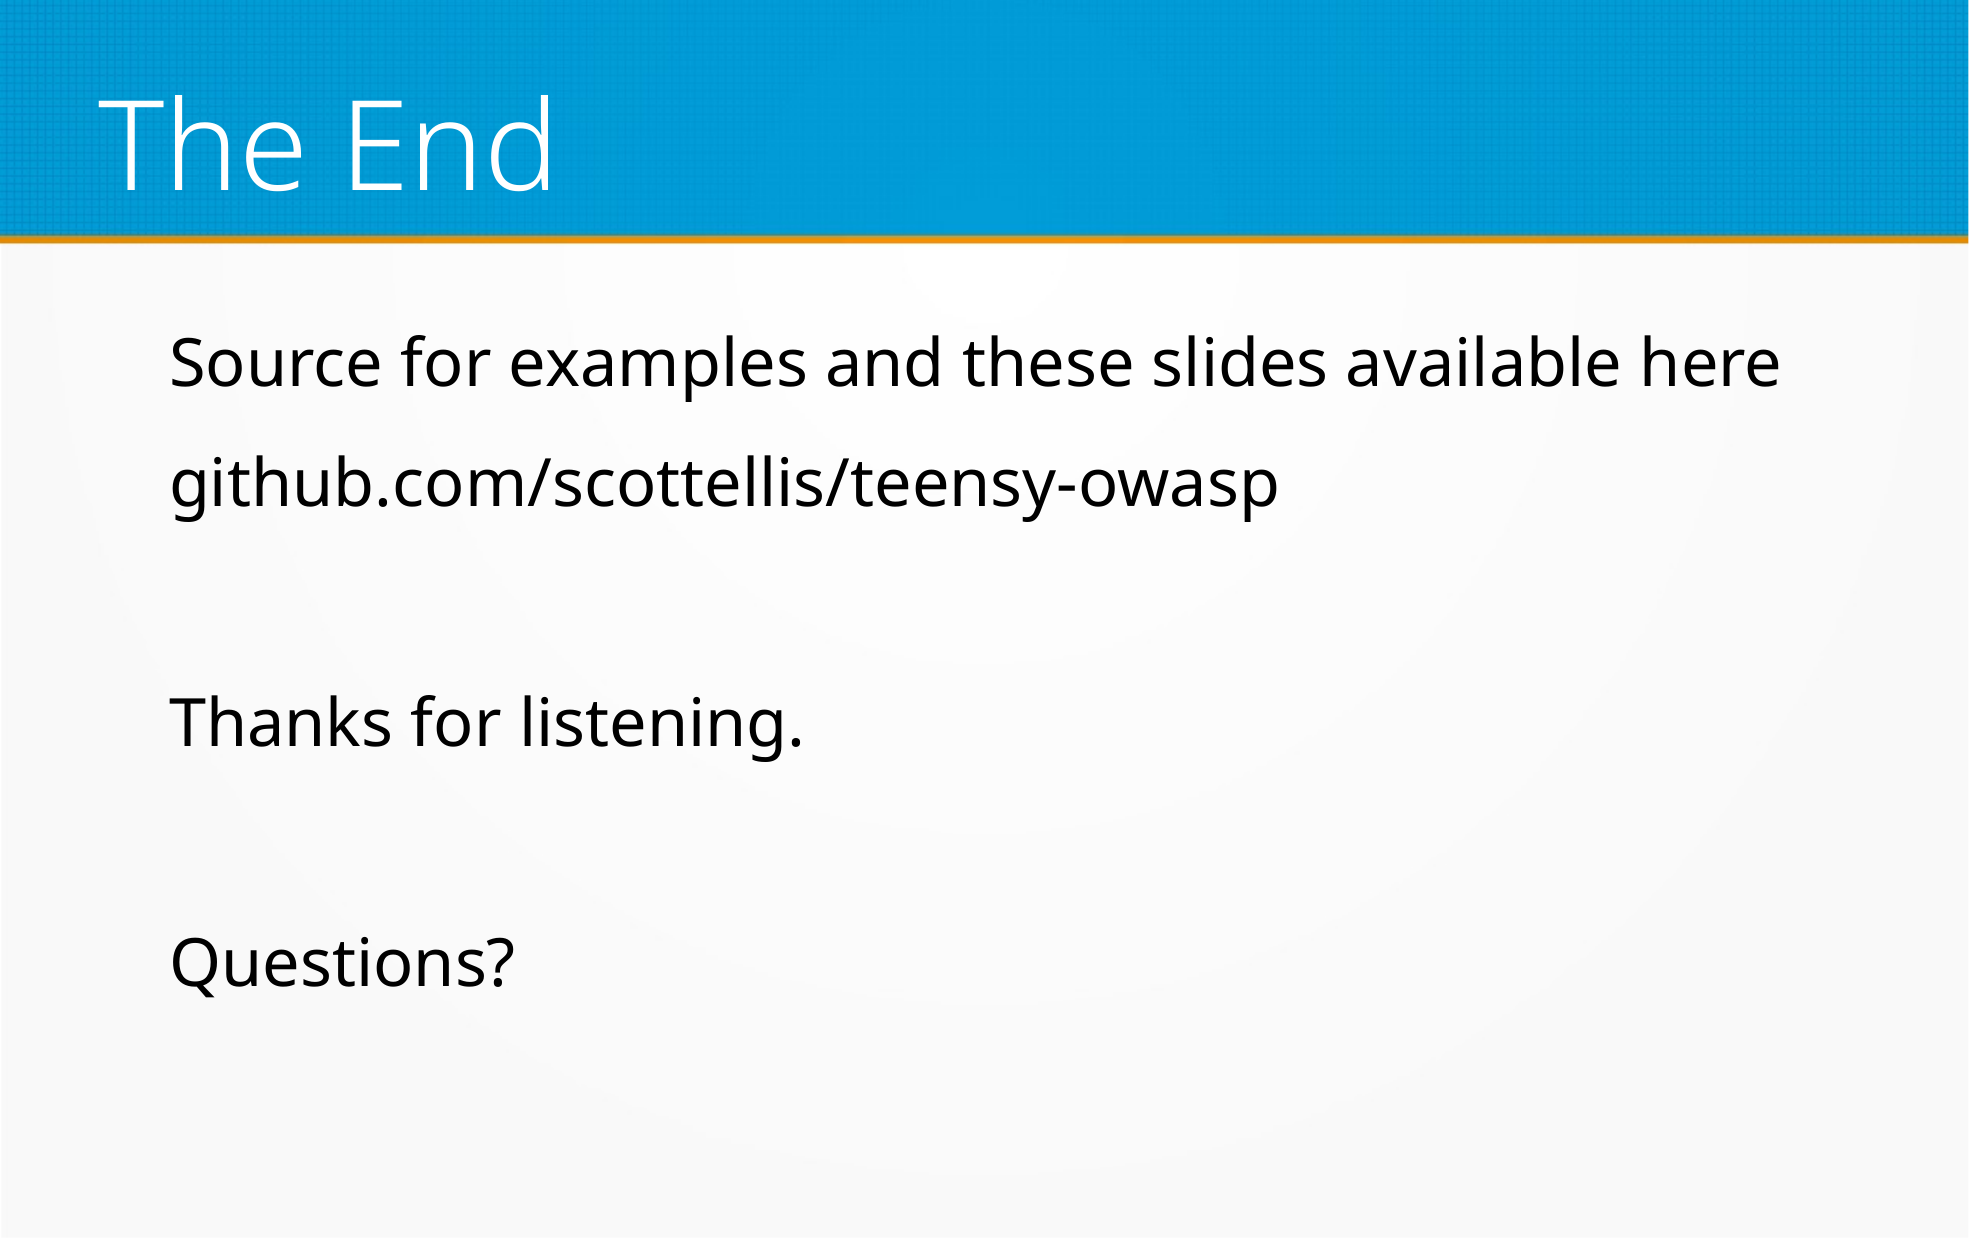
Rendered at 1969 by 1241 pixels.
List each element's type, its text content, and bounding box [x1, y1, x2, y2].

title The End [98, 19, 1870, 227]
list Source for examples and these slides available here github.com/scottellis/teensy-owasp Thanks for listening. Questions? [98, 315, 1861, 1081]
picture [0, 233, 1969, 1241]
